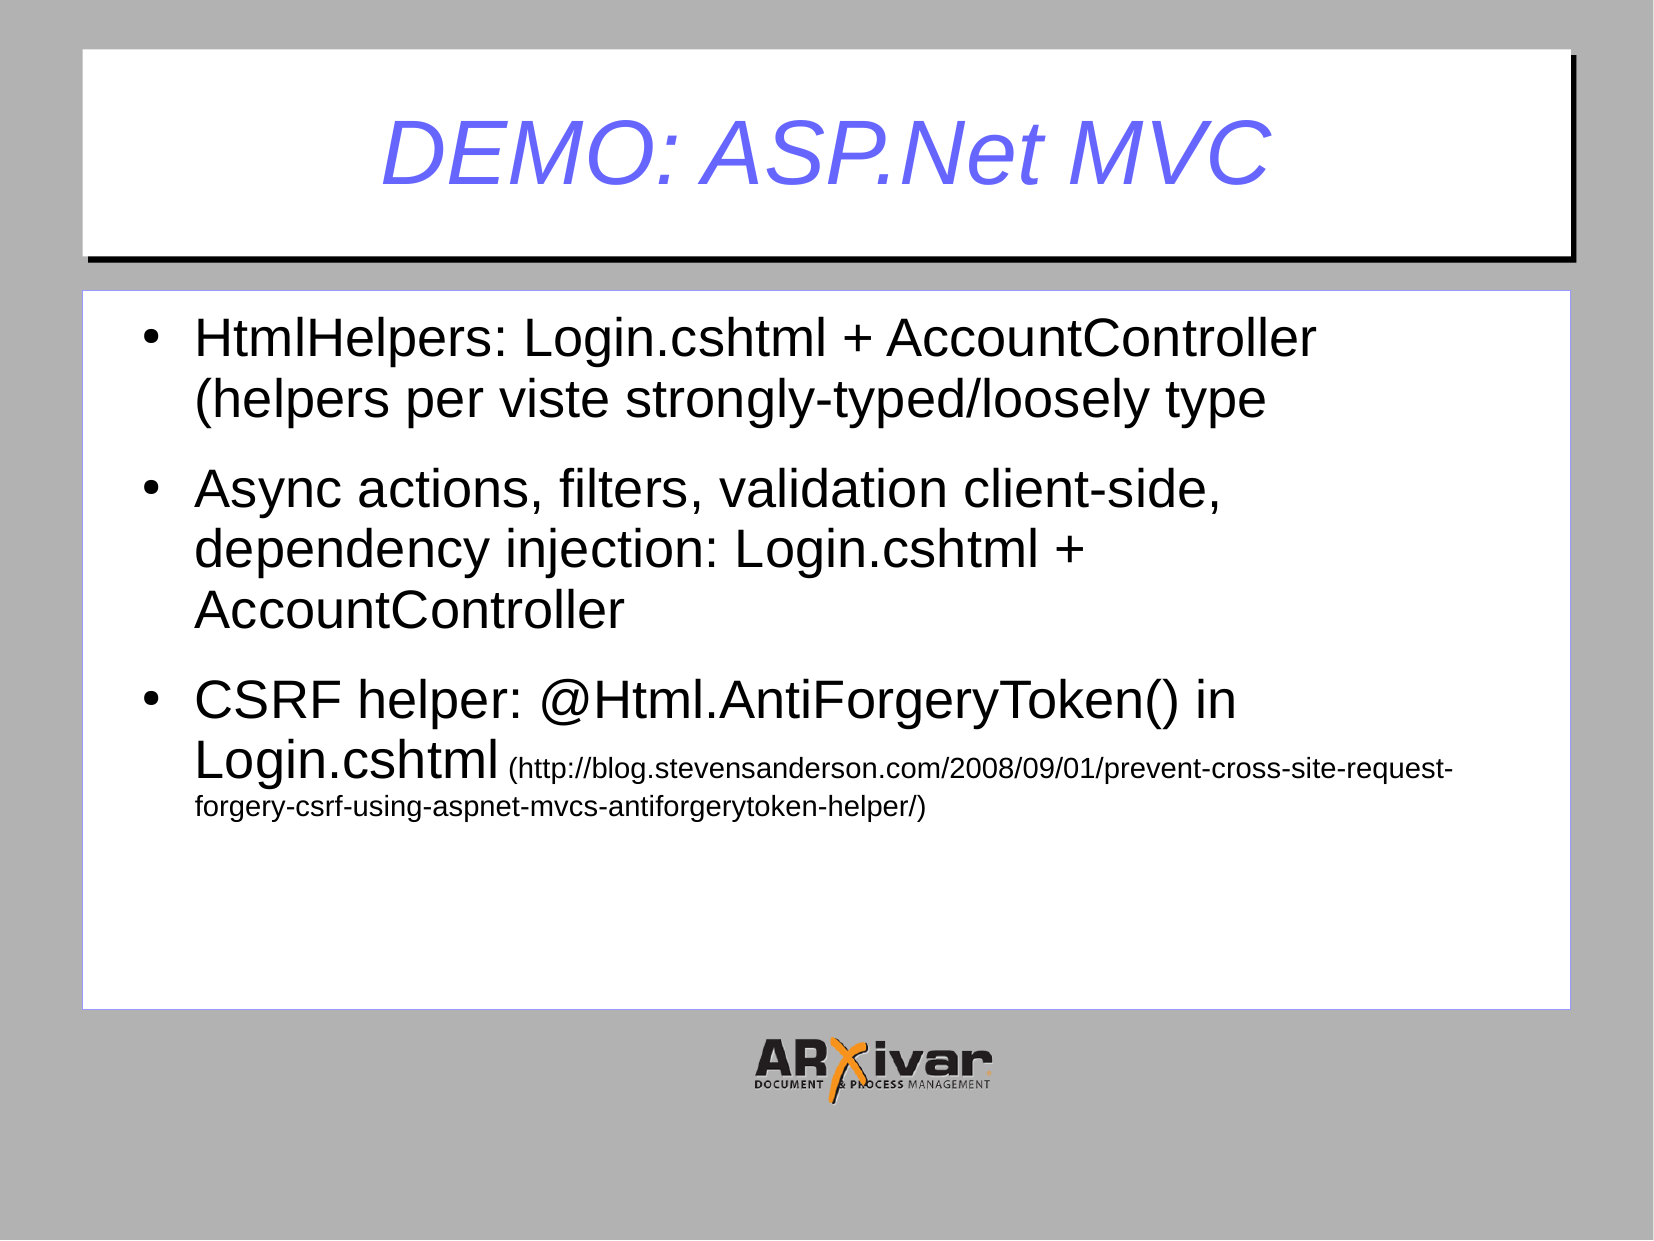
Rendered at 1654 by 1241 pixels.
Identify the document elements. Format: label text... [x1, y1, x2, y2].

list HtmlHelpers: Login.cshtml + AccountController (helpers per viste strongly-typed/loosely type Async actions, filters, validation client-side, dependency injection: Login.cshtml + AccountController CSRF helper: @Html.AntiForgeryToken() in Login.cshtml (http://blog.stevensanderson.com/2008/09/01/prevent-cross-site-request-forgery-csrf-using-aspnet-mvcs-antiforgerytoken-helper/) [82, 290, 1571, 1010]
picture [755, 1031, 993, 1111]
title DEMO: ASP.Net MVC [82, 49, 1571, 257]
